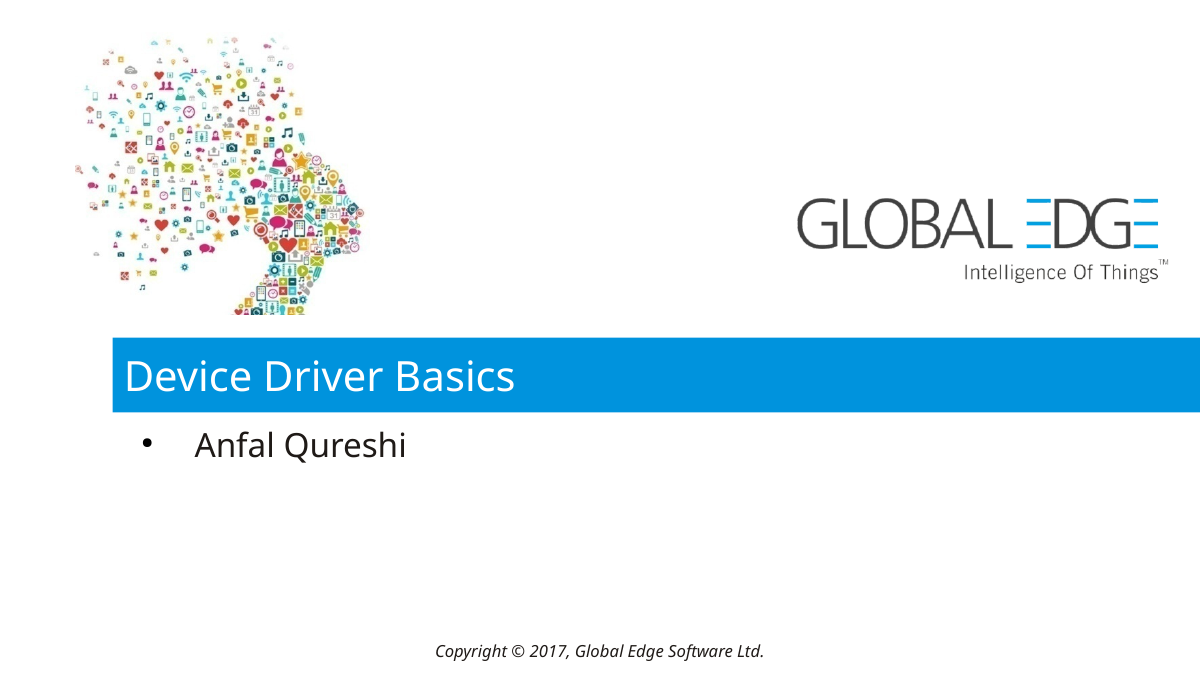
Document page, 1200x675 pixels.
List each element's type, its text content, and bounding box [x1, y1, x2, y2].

title Device Driver Basics [112, 337, 1200, 413]
picture [787, 187, 1178, 293]
picture [75, 0, 377, 315]
list Anfal Qureshi [112, 412, 975, 475]
